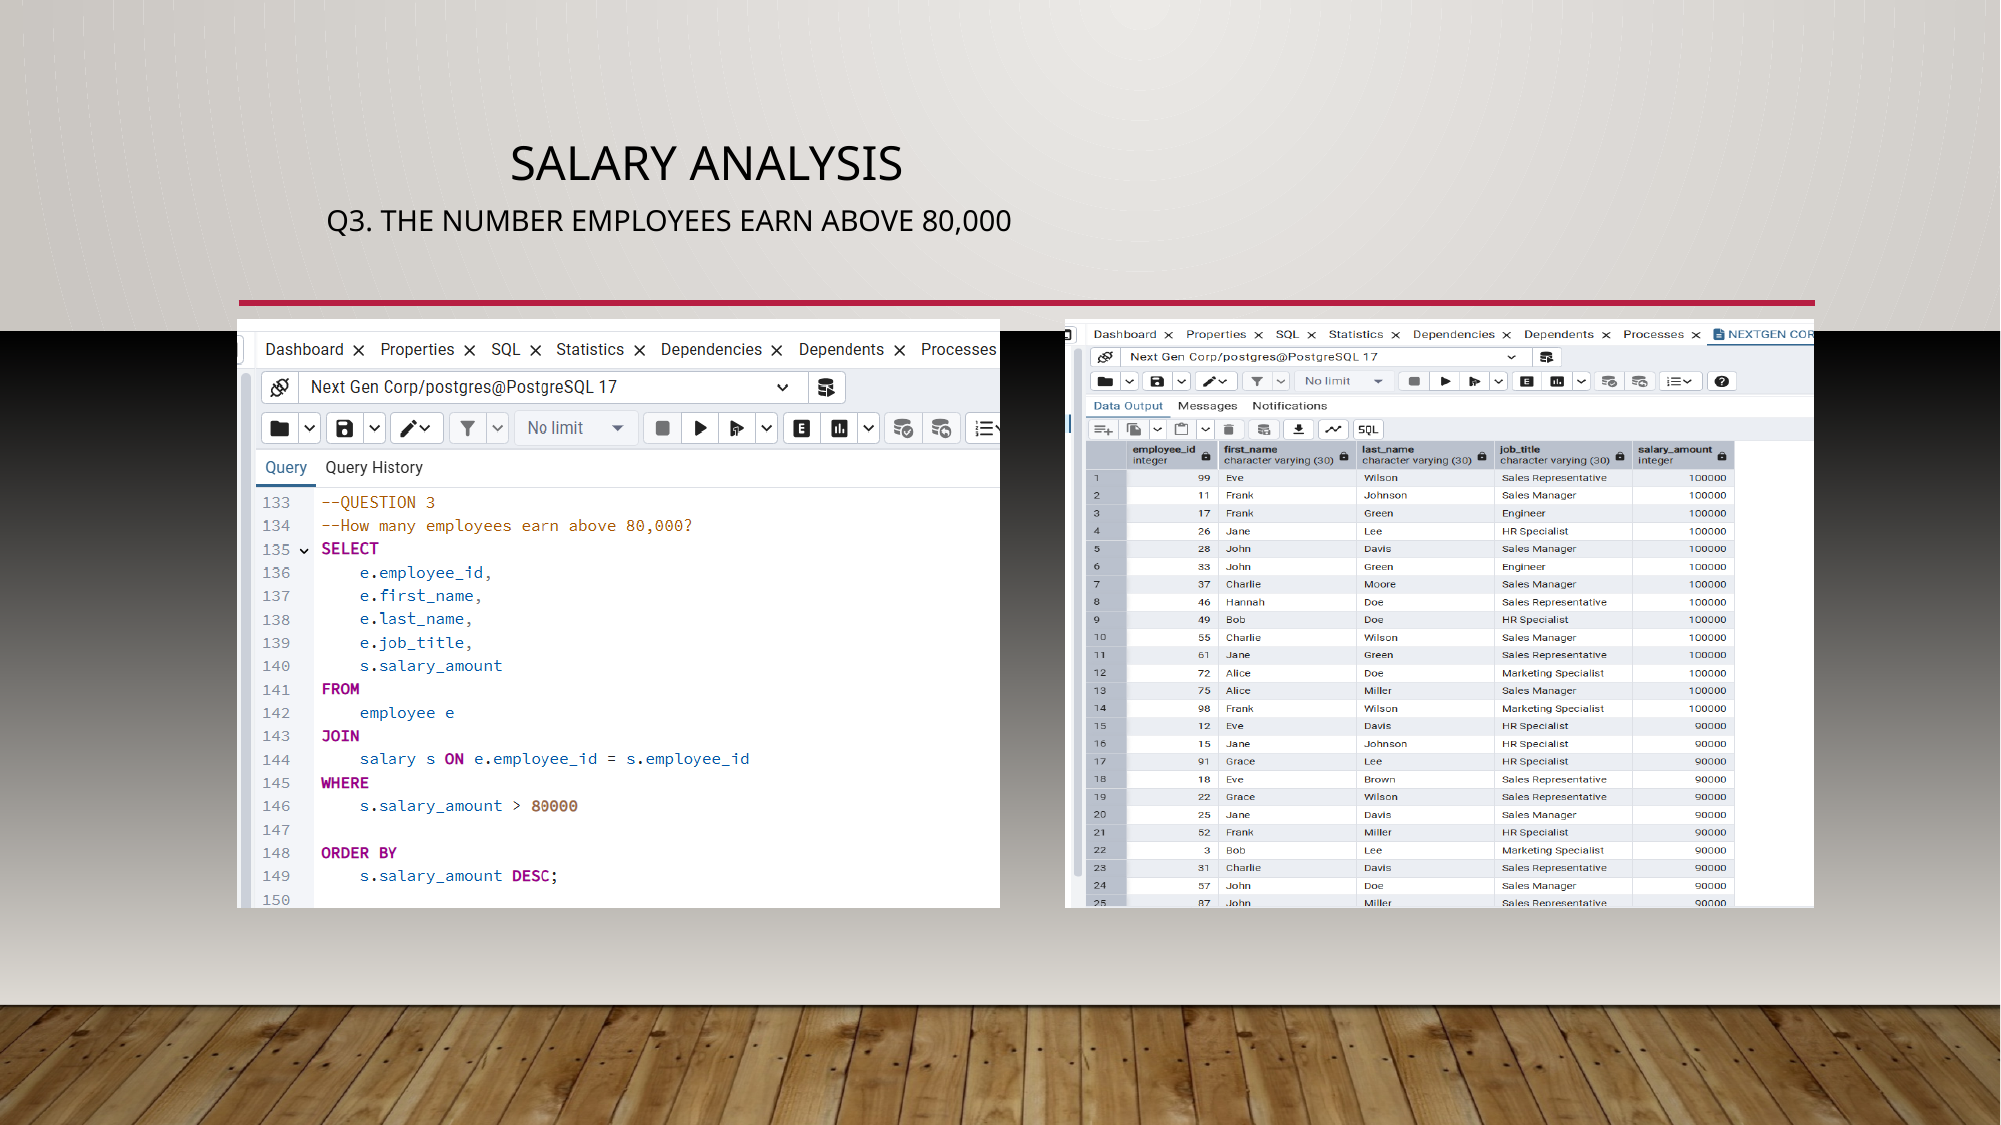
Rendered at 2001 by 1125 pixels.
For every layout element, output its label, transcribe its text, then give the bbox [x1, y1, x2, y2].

title Salary Analysis q3. The number employees earn above 80,000 [237, 132, 1814, 306]
picture [237, 320, 1000, 908]
picture [1065, 320, 1814, 908]
